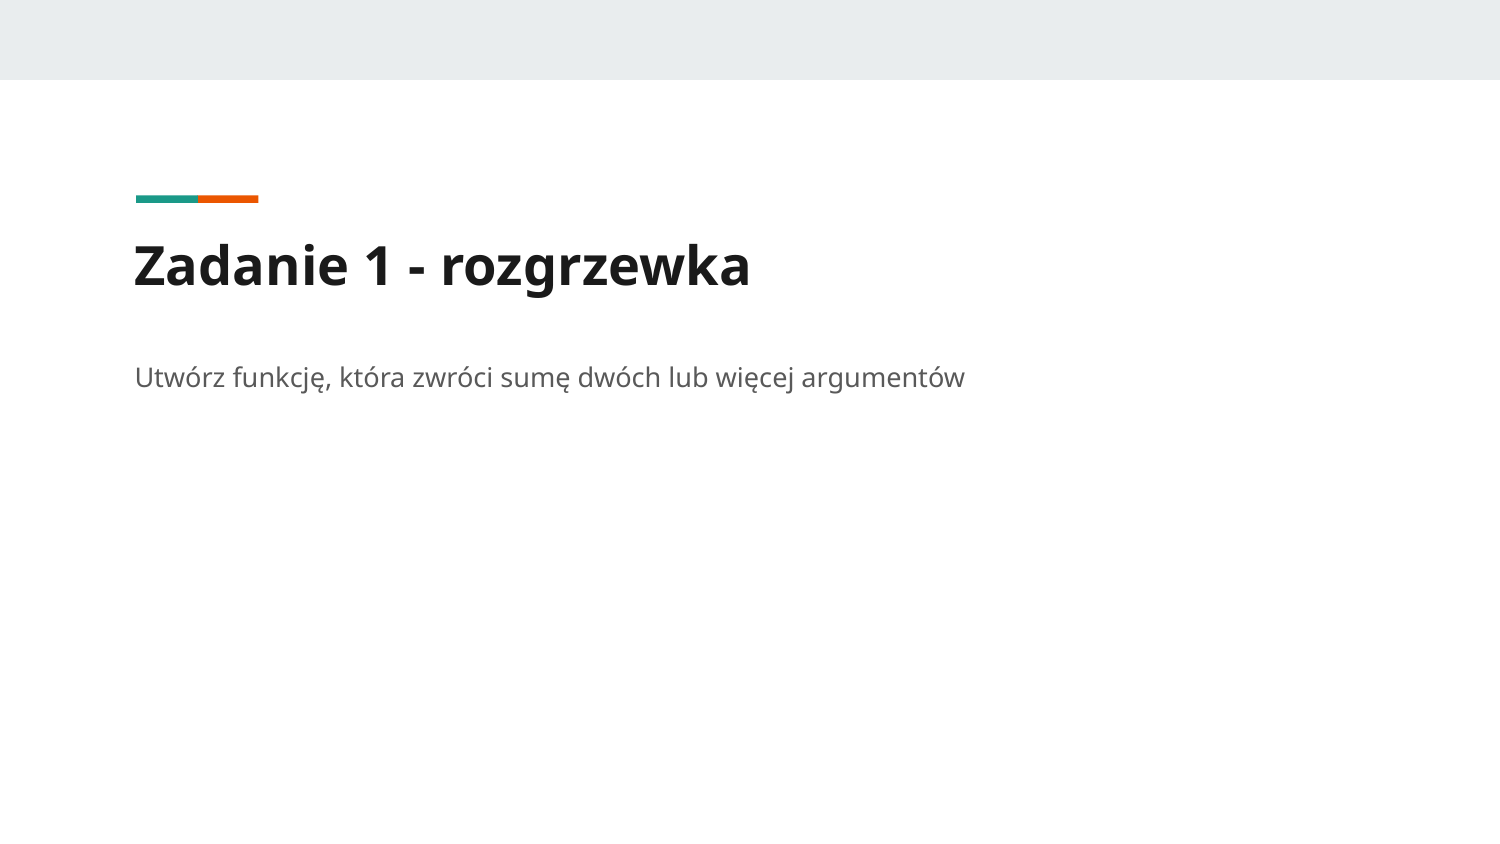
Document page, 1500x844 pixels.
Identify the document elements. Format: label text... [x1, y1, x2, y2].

list Utwórz funkcję, która zwróci sumę dwóch lub więcej argumentów [119, 341, 1381, 712]
title Zadanie 1 - rozgrzewka [119, 216, 1381, 305]
